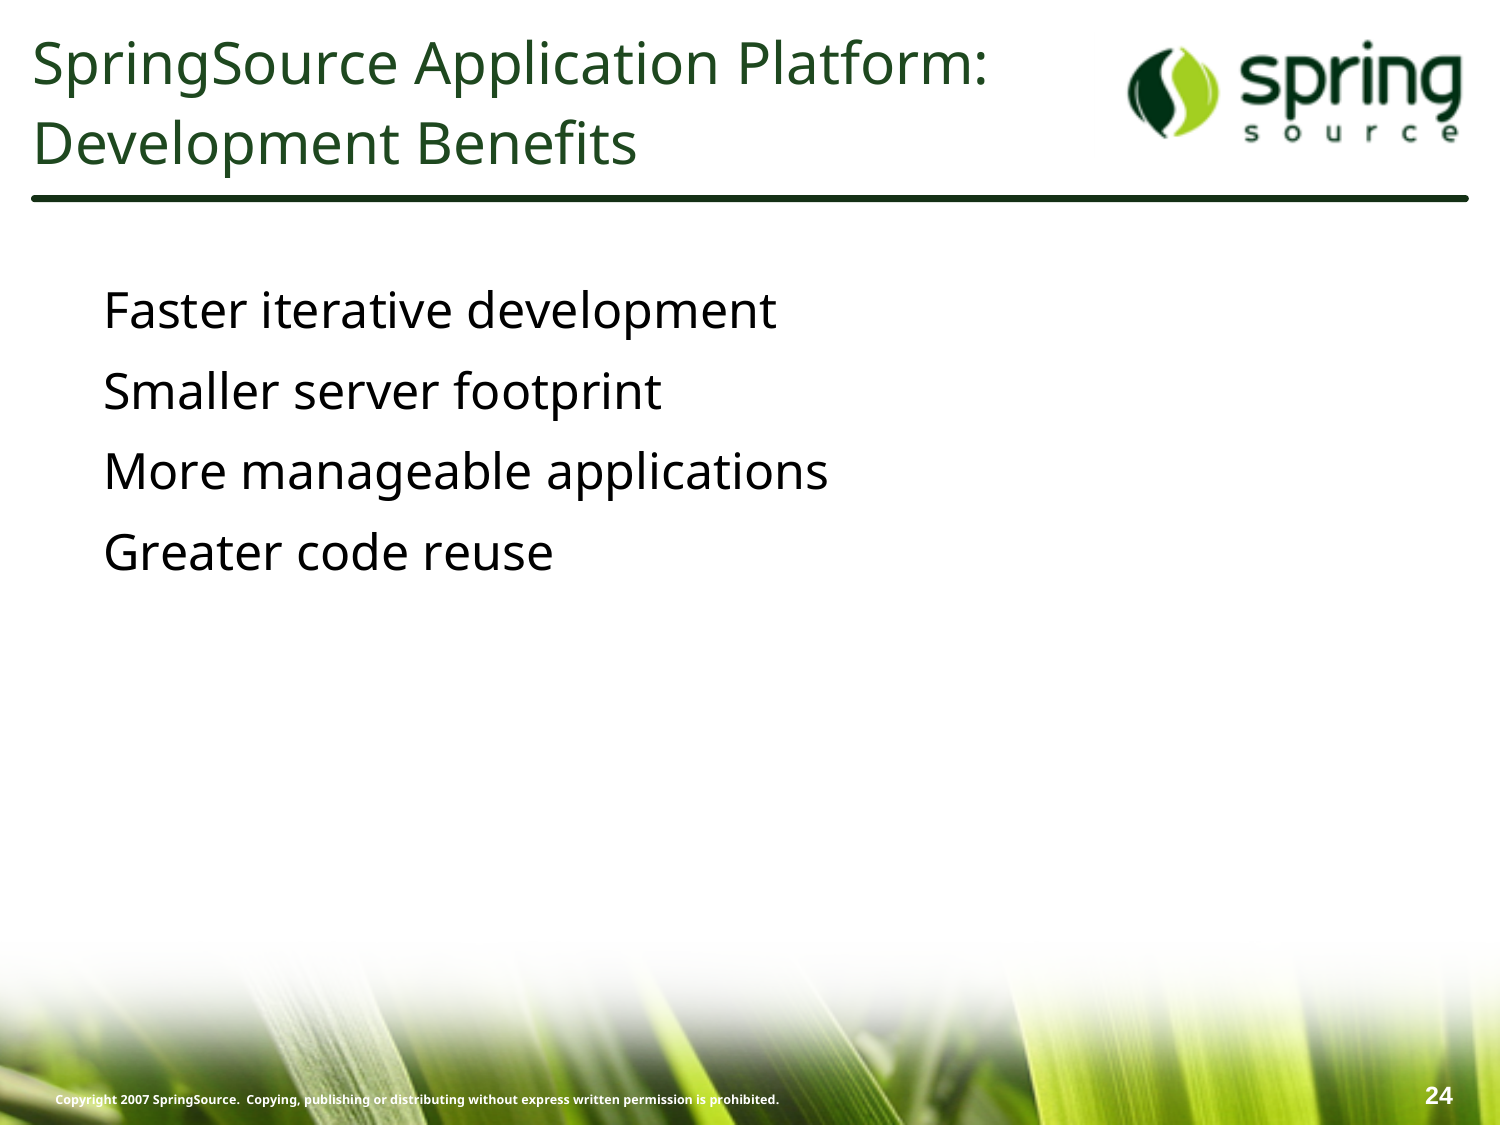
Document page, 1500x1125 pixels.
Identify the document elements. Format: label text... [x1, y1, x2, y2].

picture [1093, 32, 1500, 158]
picture [0, 941, 1500, 1125]
list Faster iterative development Smaller server footprint More manageable applications Greater code reuse [103, 275, 1394, 938]
title SpringSource Application Platform: Development Benefits [32, 20, 1089, 184]
